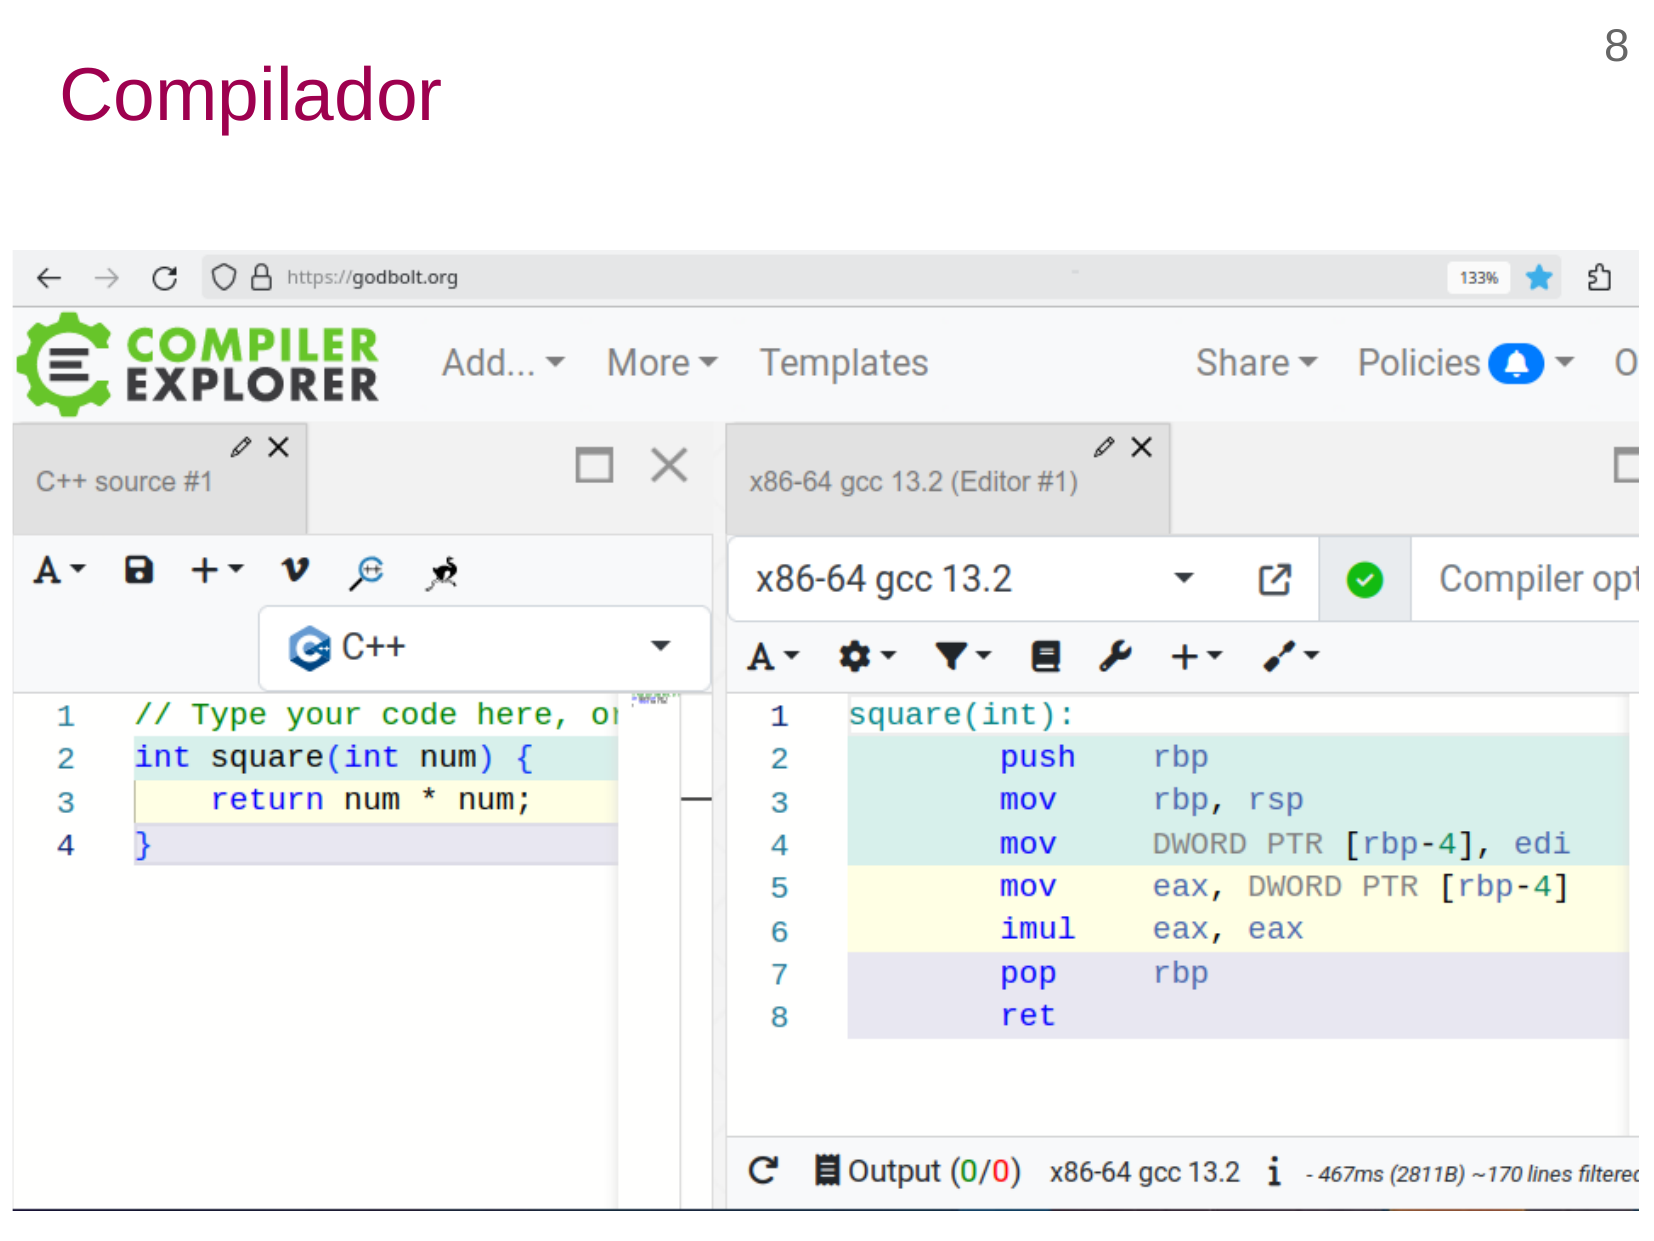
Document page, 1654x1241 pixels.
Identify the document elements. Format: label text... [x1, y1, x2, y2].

title Compilador [59, 29, 1595, 148]
picture [12, 250, 1639, 1211]
